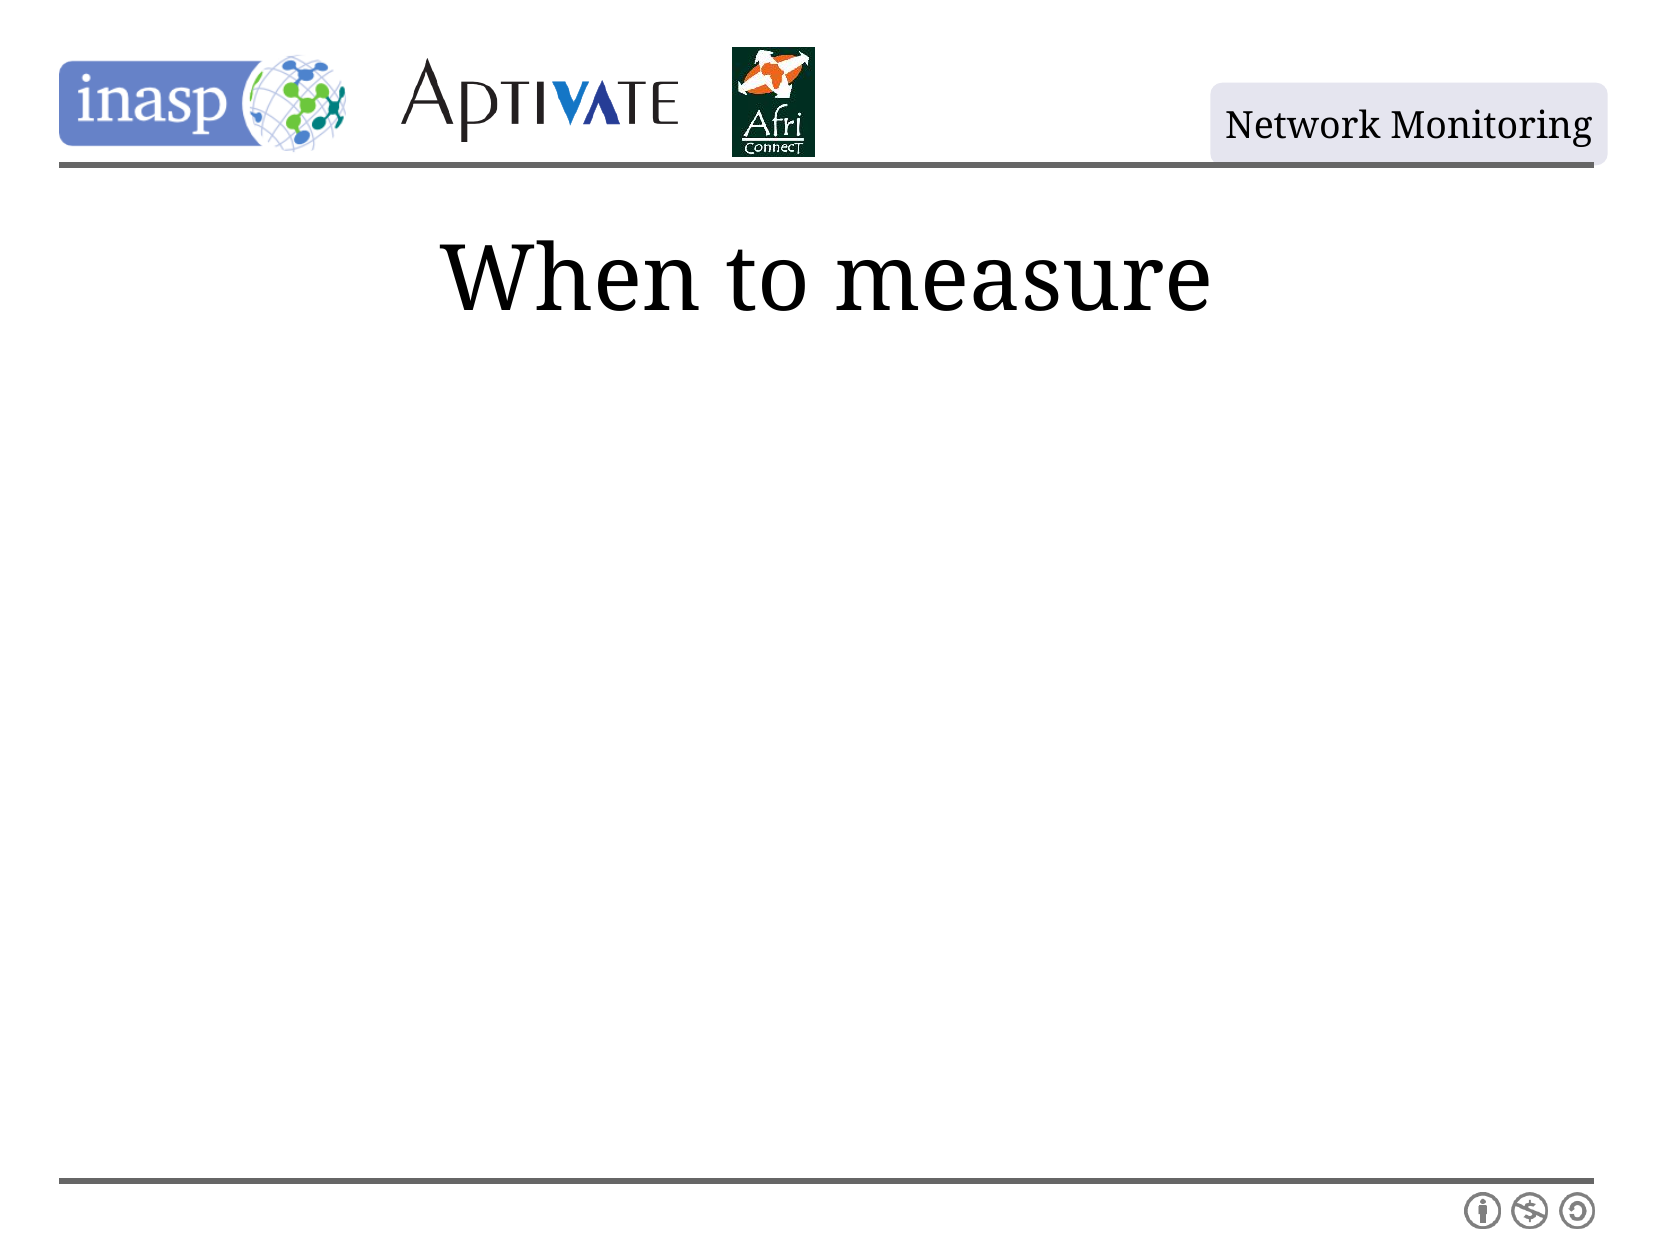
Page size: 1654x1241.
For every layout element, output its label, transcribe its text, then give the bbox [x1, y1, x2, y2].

picture [59, 47, 355, 160]
picture [401, 58, 678, 142]
picture [1464, 1192, 1501, 1229]
picture [732, 47, 815, 157]
picture [1511, 1192, 1548, 1229]
title When to measure [59, 212, 1595, 343]
picture [1559, 1192, 1595, 1229]
